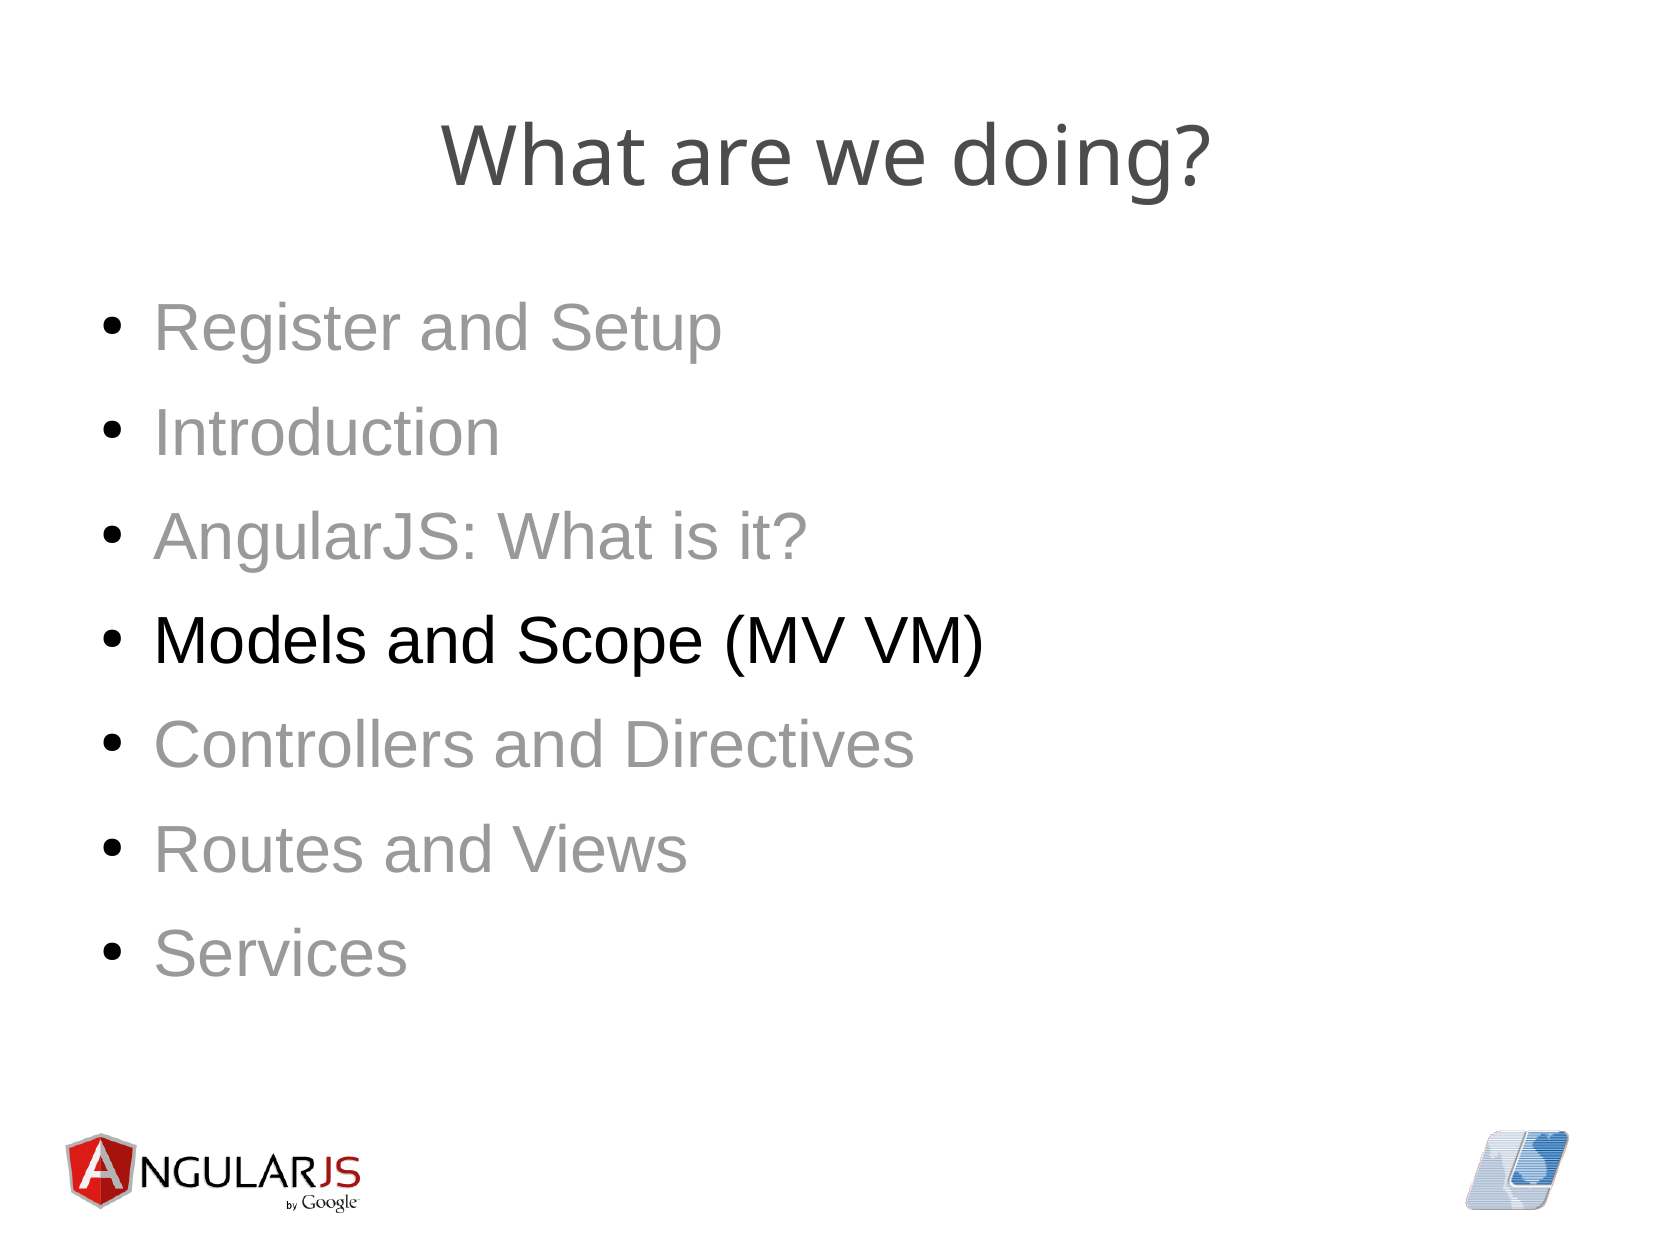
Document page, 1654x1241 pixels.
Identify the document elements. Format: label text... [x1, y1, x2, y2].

list Register and Setup Introduction AngularJS: What is it? Models and Scope (MV VM) Controllers and Directives Routes and Views Services [82, 290, 1538, 1010]
picture [59, 1091, 367, 1241]
picture [1461, 1129, 1571, 1210]
title What are we doing? [82, 49, 1571, 257]
